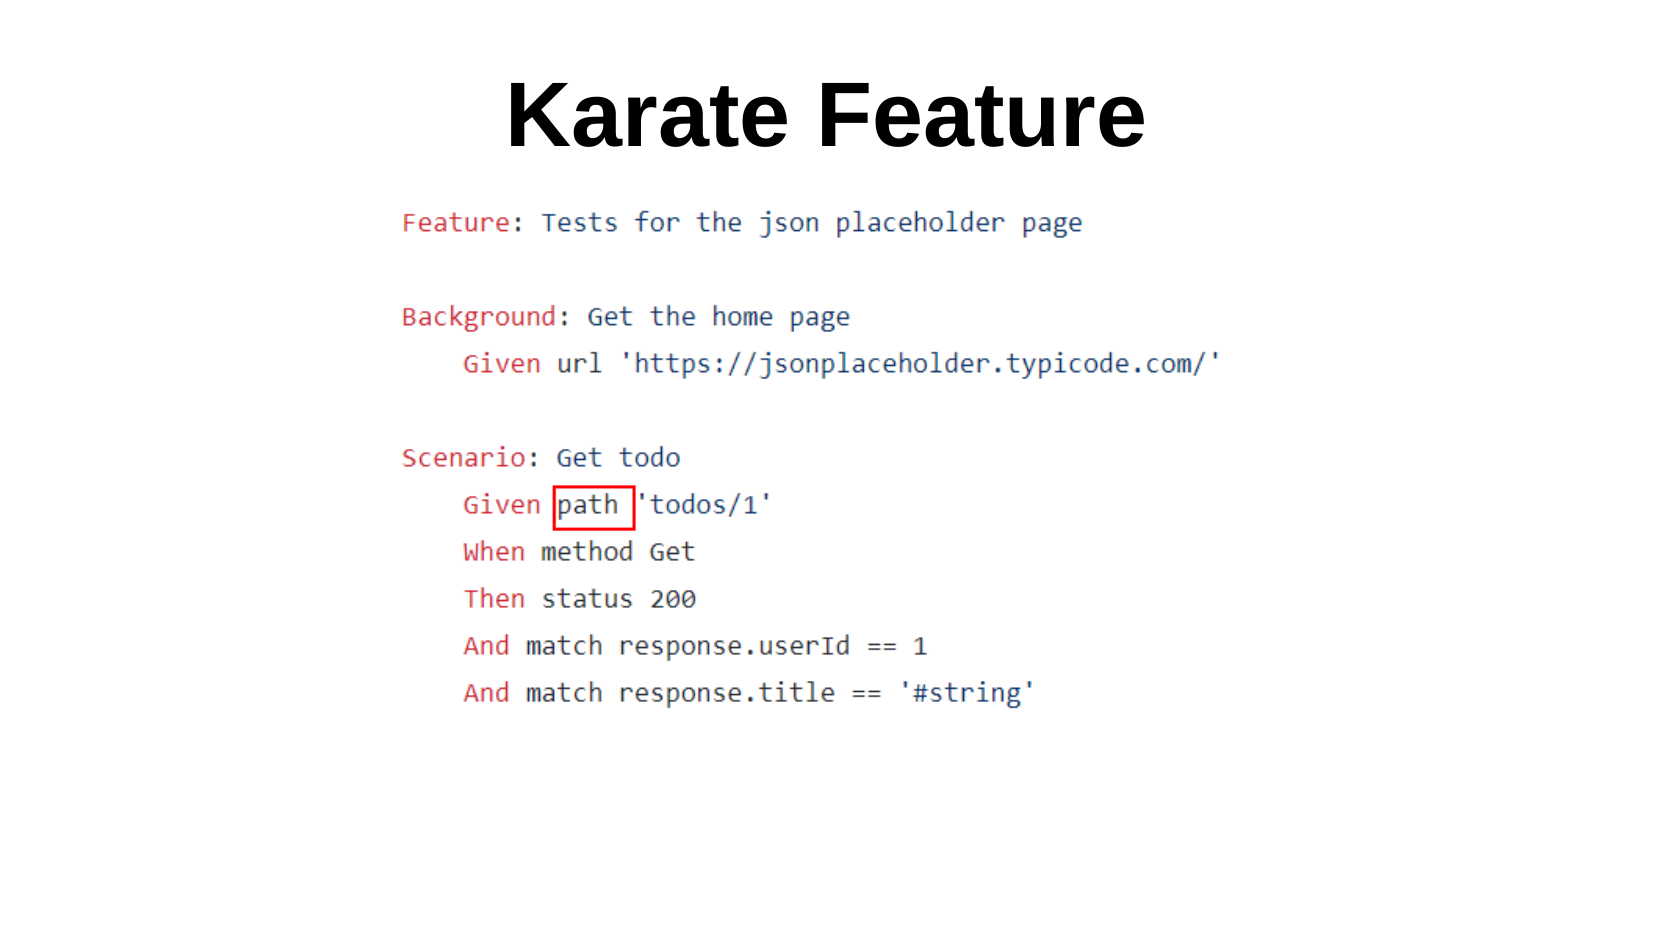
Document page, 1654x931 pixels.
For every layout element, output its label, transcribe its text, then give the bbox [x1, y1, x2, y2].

title Karate Feature [82, 37, 1571, 193]
picture [384, 205, 1276, 727]
